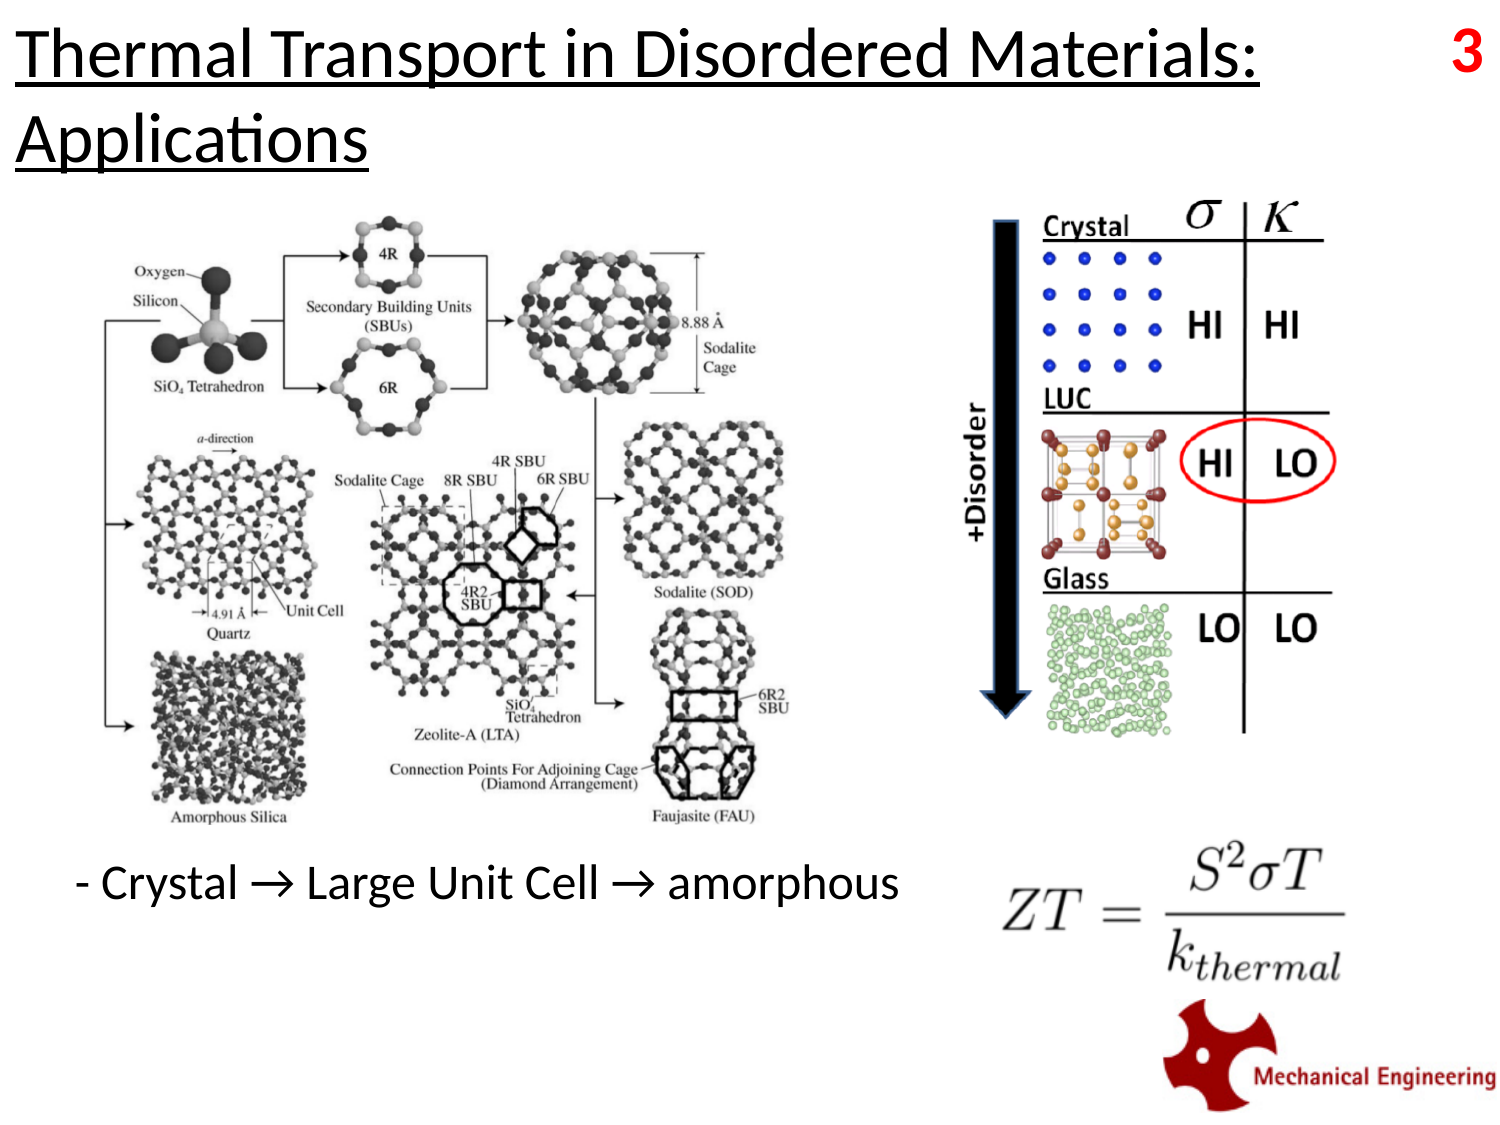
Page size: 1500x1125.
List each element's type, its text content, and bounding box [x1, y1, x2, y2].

picture [984, 821, 1497, 1113]
text_box - Crystal → Large Unit Cell → amorphous [60, 855, 1021, 1021]
text_box 3 [1436, 0, 1500, 93]
title Thermal Transport in Disordered Materials: Applications [0, 0, 1351, 186]
picture [945, 182, 1351, 753]
picture [75, 209, 796, 826]
